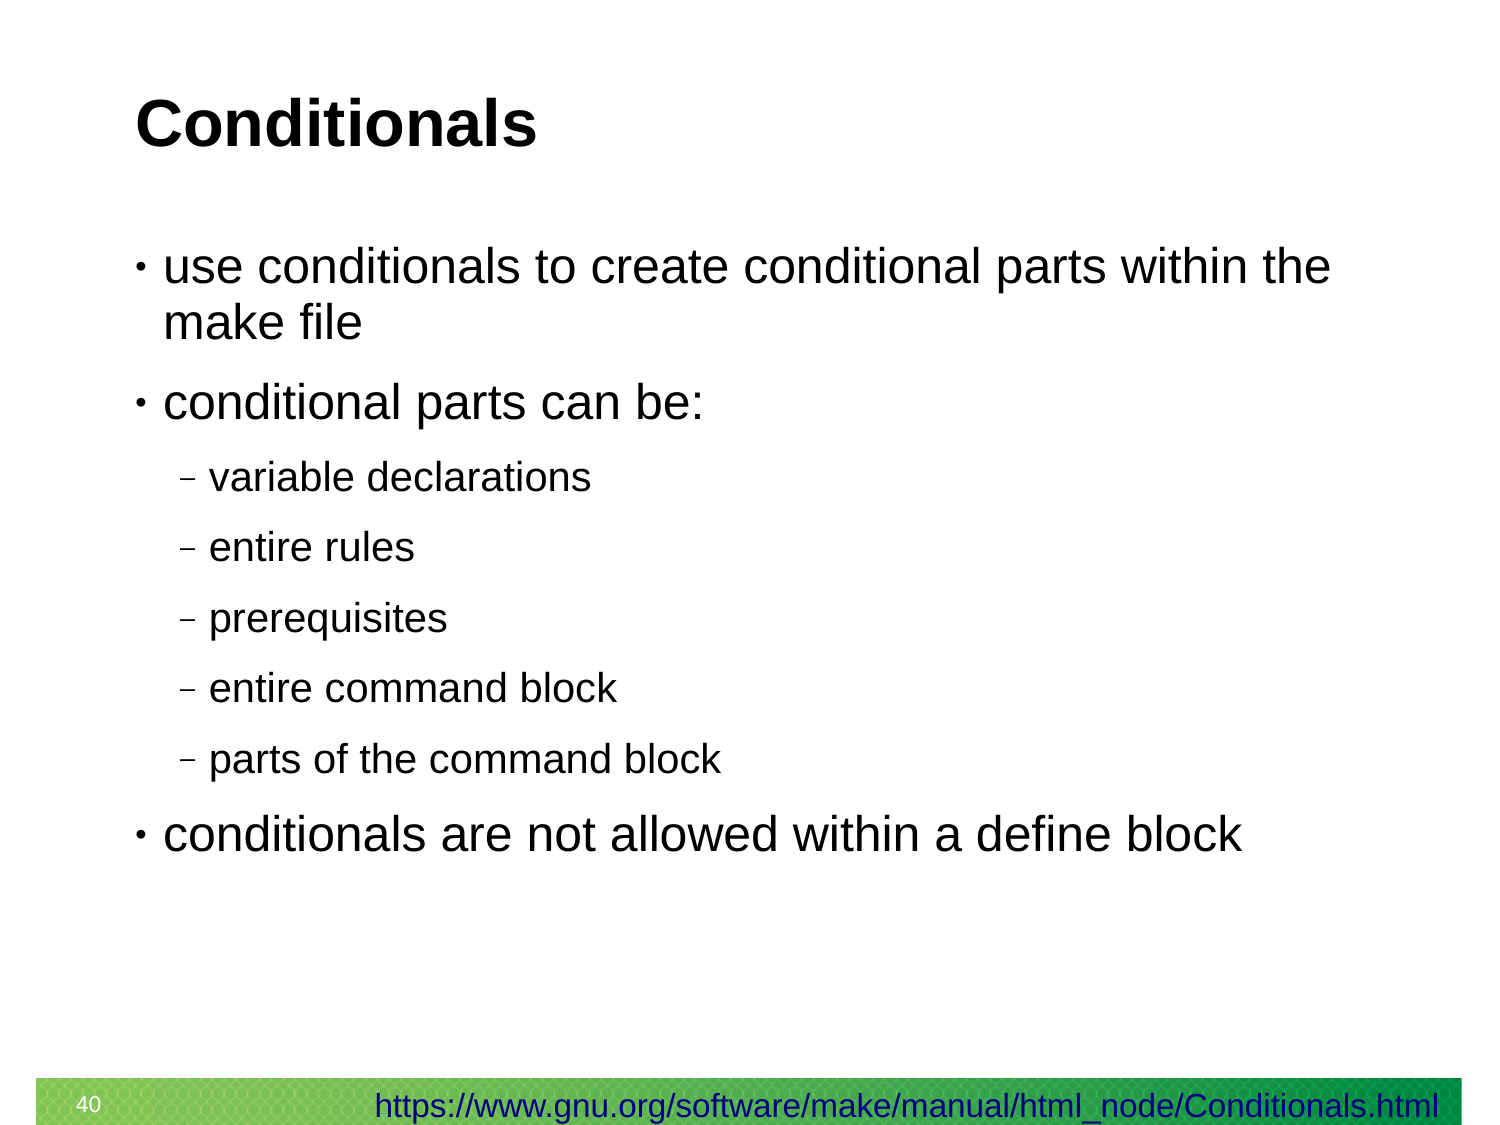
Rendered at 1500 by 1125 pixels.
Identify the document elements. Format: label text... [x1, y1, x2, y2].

picture [36, 1078, 1462, 1125]
text_box https://www.gnu.org/software/make/manual/html_node/Conditionals.html [360, 1080, 1456, 1125]
list use conditionals to create conditional parts within the make file conditional parts can be: variable declarations entire rules prerequisites entire command block parts of the command block conditionals are not allowed within a define block [135, 238, 1372, 982]
title Conditionals [135, 41, 1372, 204]
